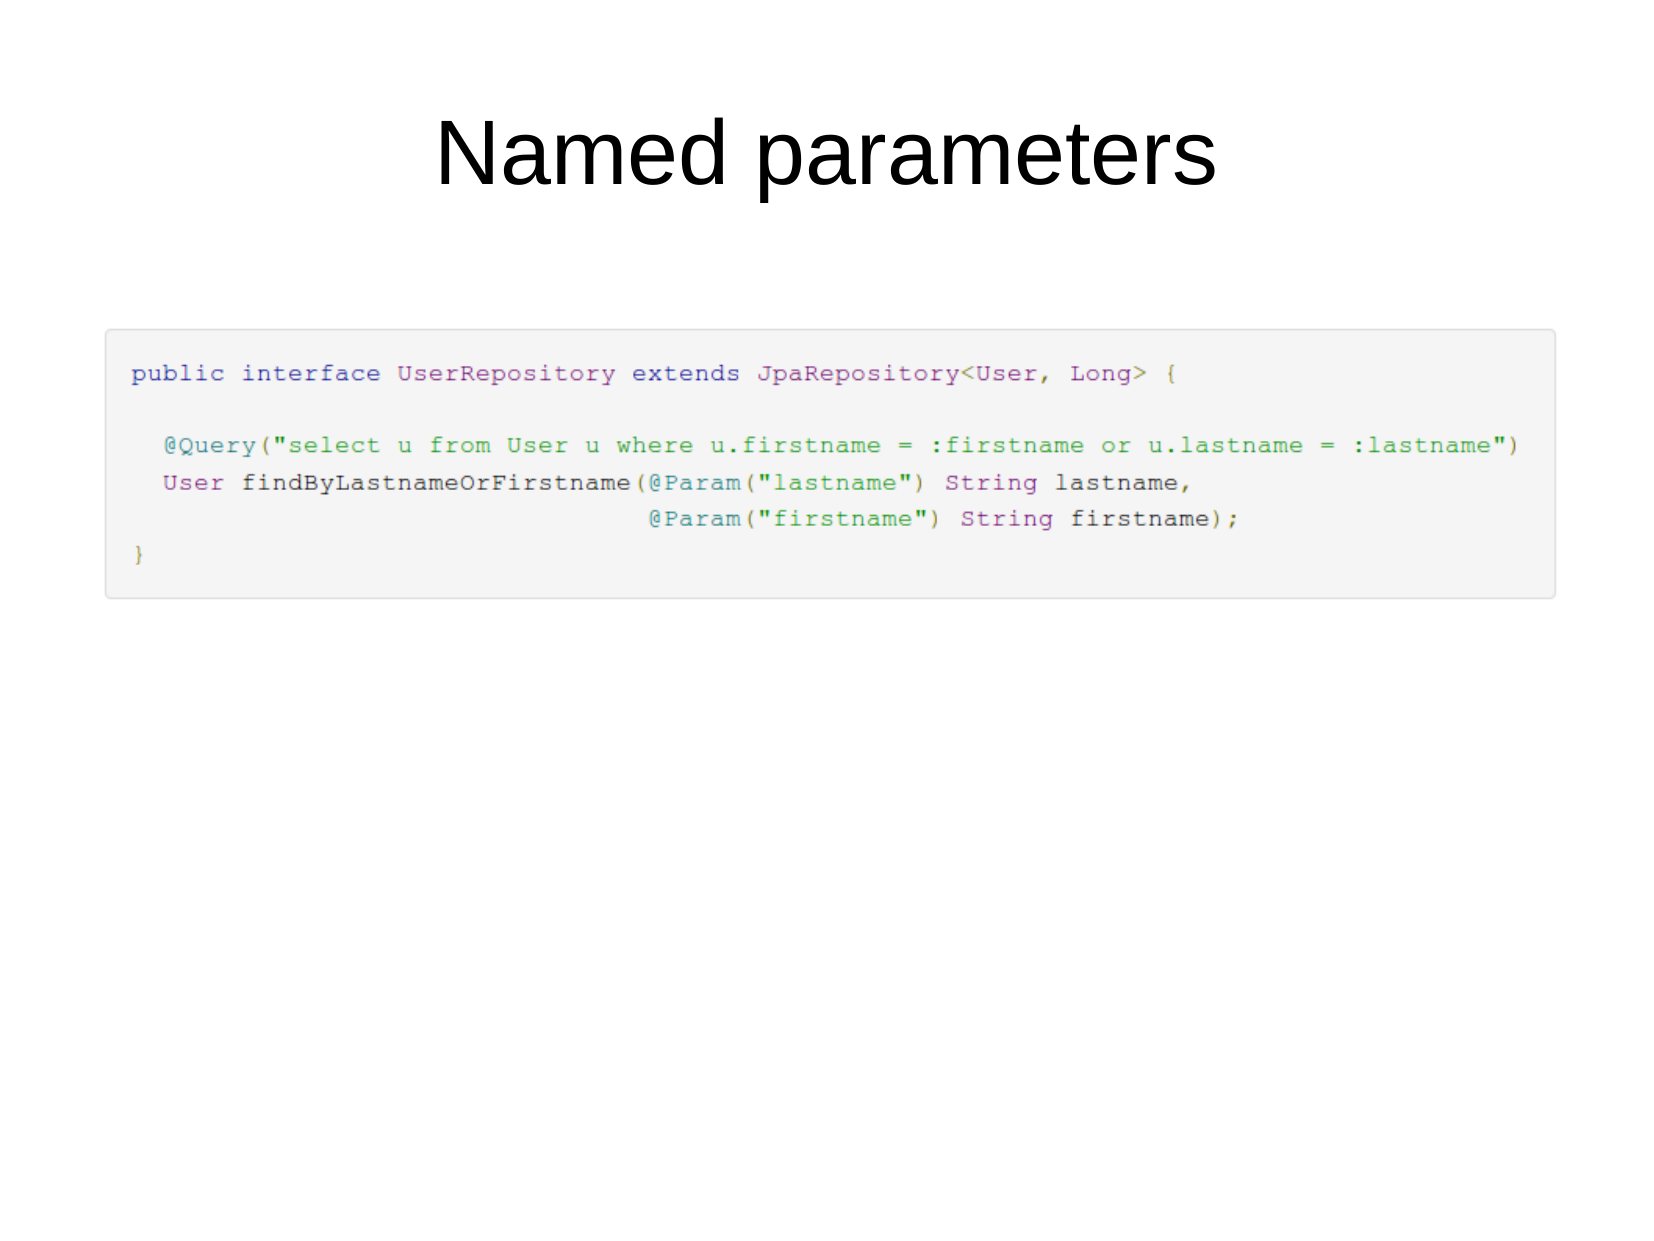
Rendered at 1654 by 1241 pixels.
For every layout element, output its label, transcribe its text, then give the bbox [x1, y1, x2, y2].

title Named parameters [82, 49, 1571, 257]
picture [102, 315, 1561, 616]
